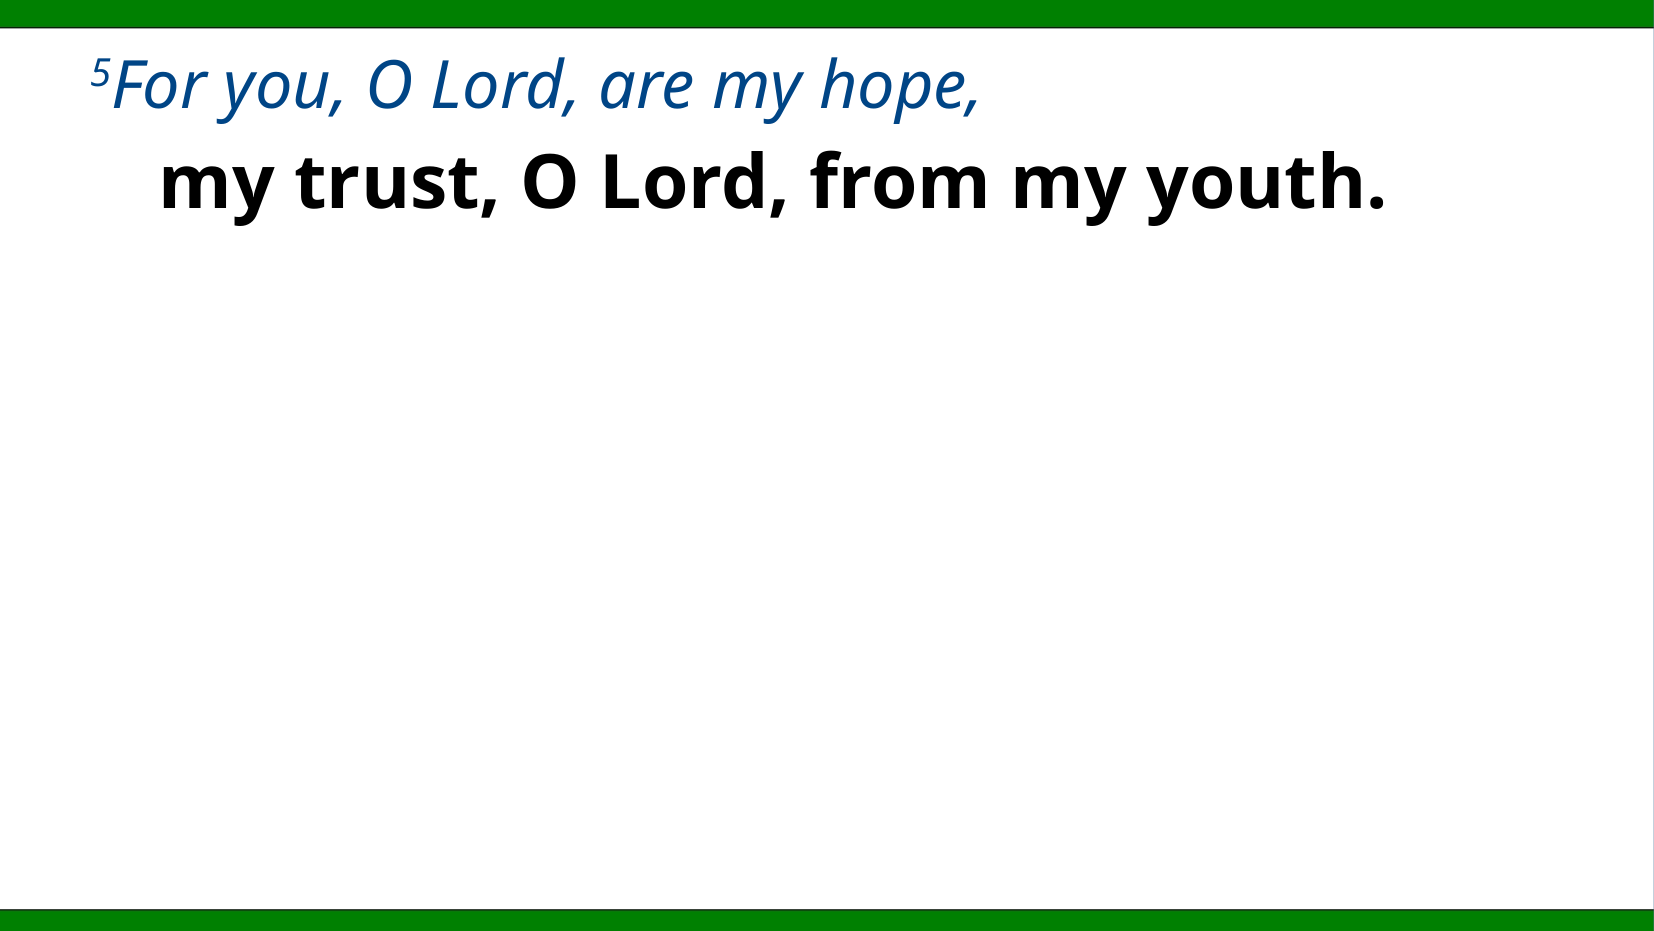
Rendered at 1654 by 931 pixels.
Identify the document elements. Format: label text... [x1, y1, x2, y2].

text_box 5For you, O Lord, are my hope, my trust, O Lord, from my youth. [75, 30, 1576, 489]
picture [0, 0, 1654, 931]
